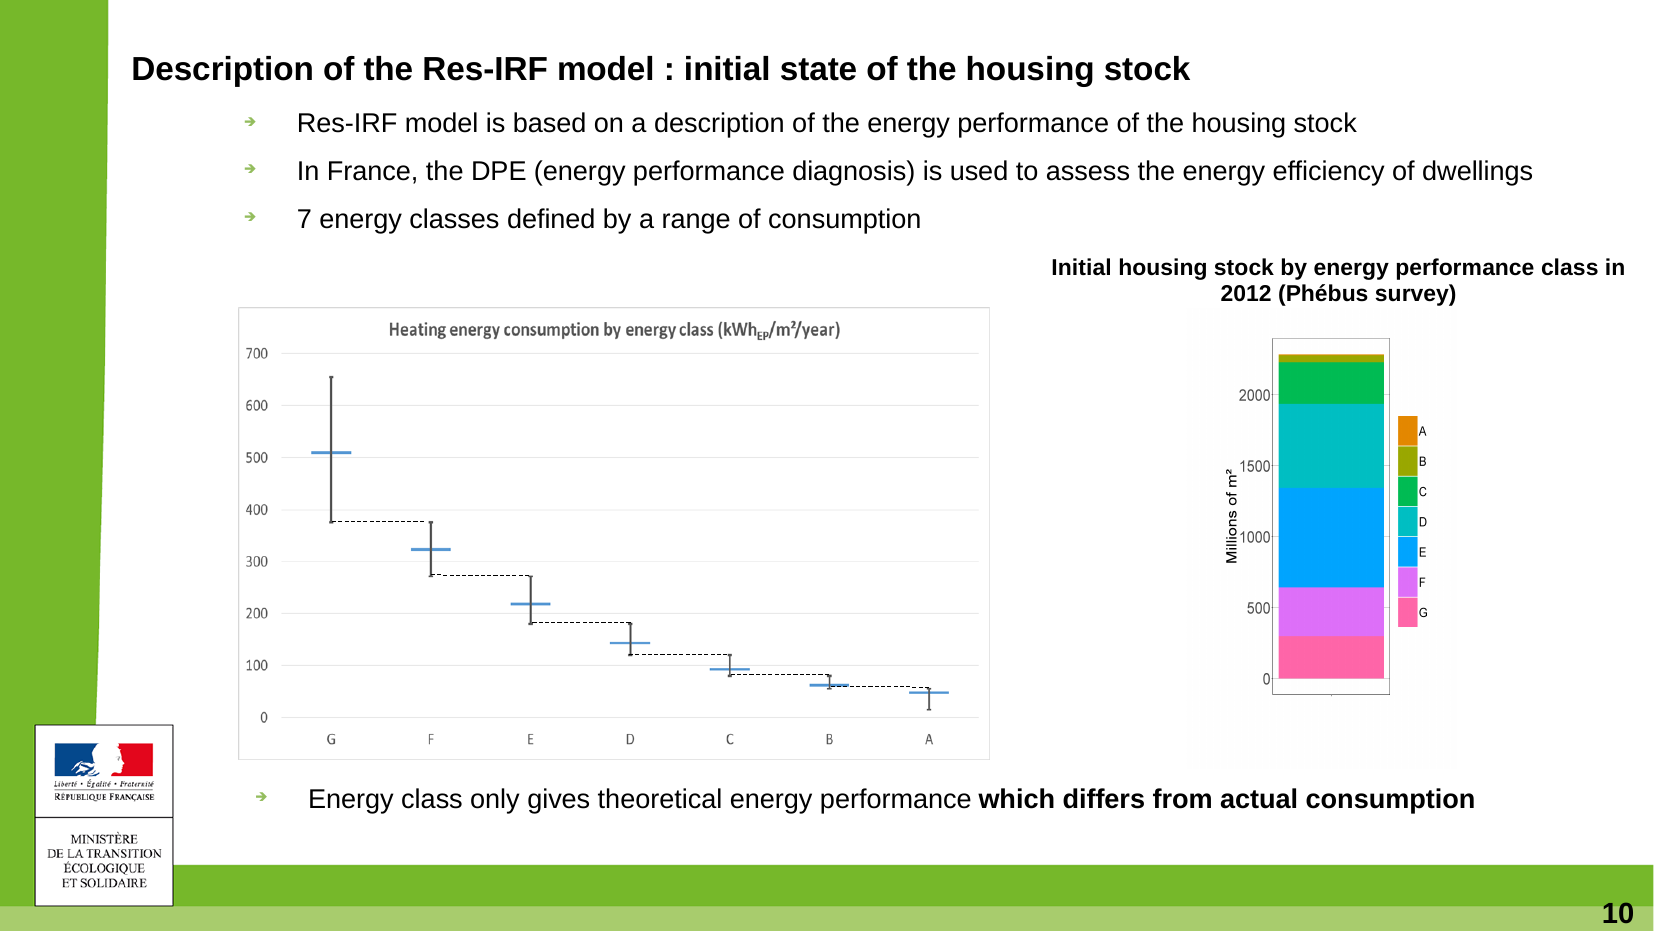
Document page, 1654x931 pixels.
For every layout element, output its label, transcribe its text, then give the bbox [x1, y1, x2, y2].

text_box Energy class only gives theoretical energy performance which differs from actual consumption [166, 783, 1570, 864]
title Description of the Res-IRF model : initial state of the housing stock [131, 37, 1571, 102]
picture [0, 0, 1654, 931]
text_box Initial housing stock by energy performance class in 2012 (Phébus survey) [1039, 255, 1638, 340]
text_box Res-IRF model is based on a description of the energy performance of the housing stock In France, the DPE (energy performance diagnosis) is used to assess the energy efficiency of dwellings 7 energy classes defined by a range of consumption [155, 107, 1547, 264]
text_box [238, 418, 269, 490]
